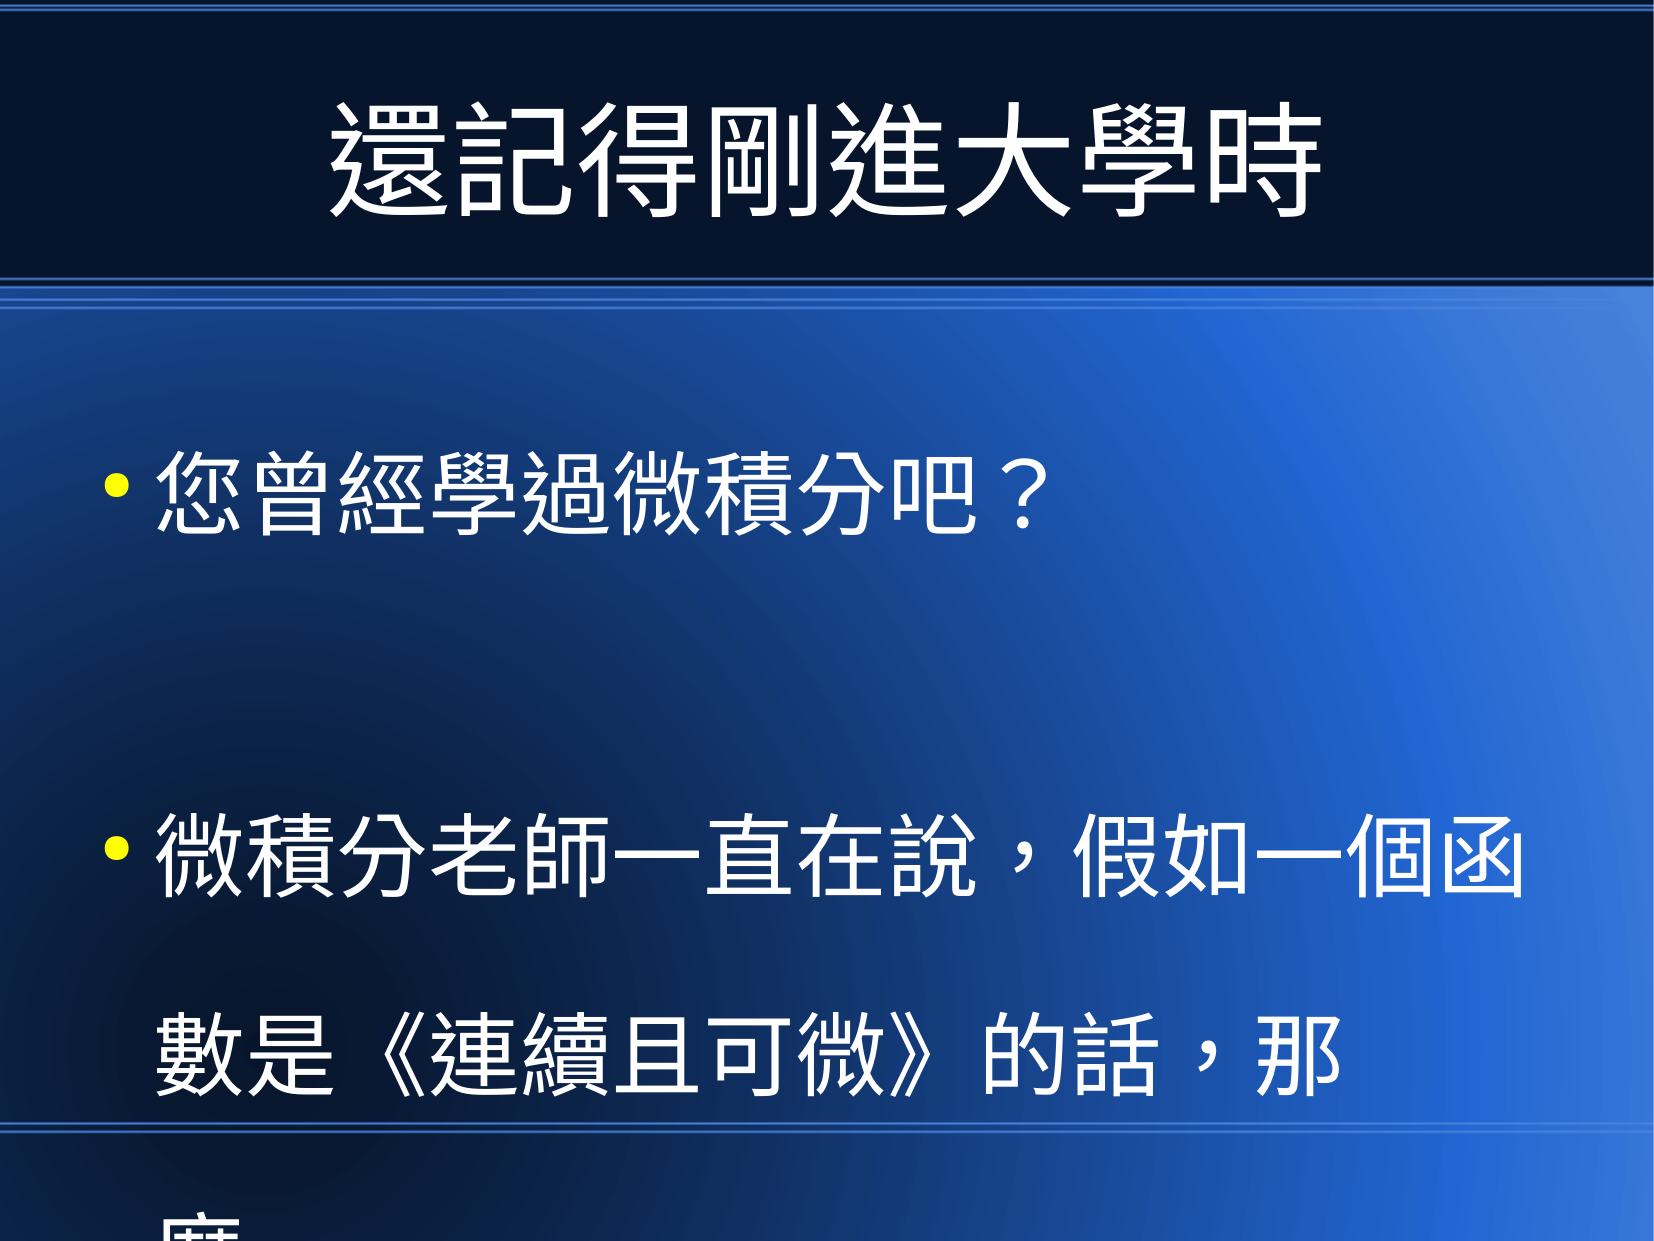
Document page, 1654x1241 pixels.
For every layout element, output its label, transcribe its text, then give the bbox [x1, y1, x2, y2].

title 還記得剛進大學時 [82, 49, 1571, 257]
list 您曾經學過微積分吧？ 微積分老師一直在說，假如一個函數是《連續且可微》的話，那麼... [82, 355, 1619, 1241]
picture [0, 0, 1654, 1241]
